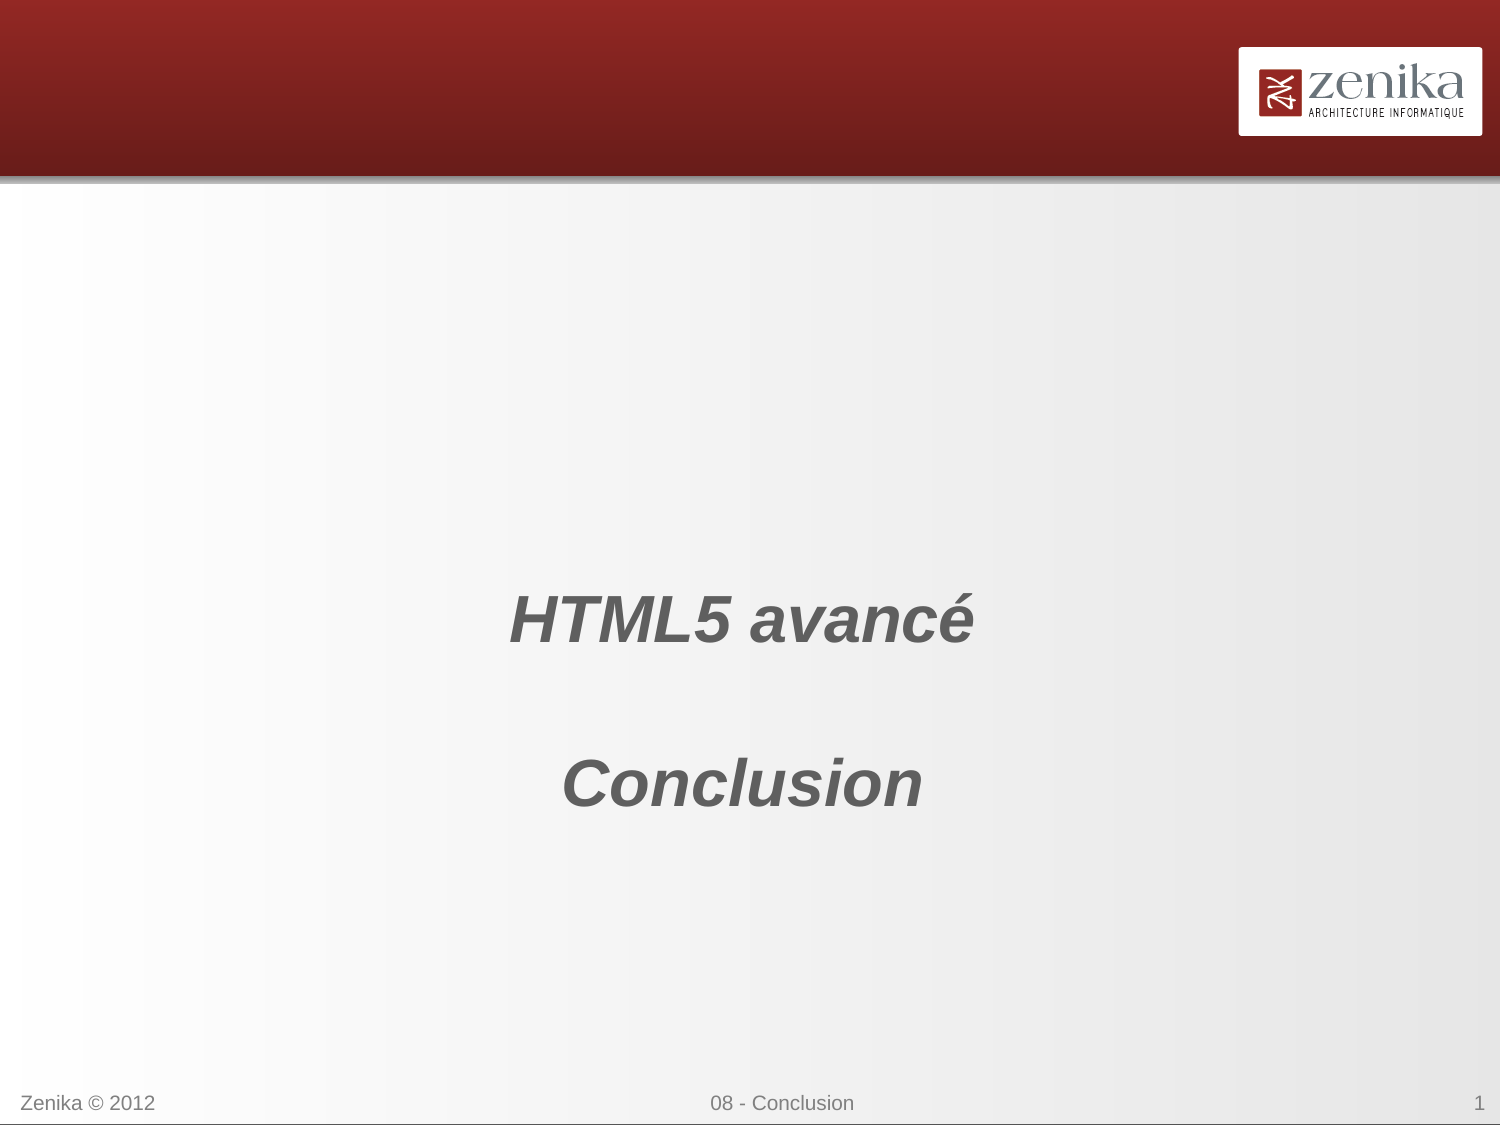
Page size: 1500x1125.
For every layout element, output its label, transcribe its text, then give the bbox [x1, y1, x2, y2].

picture [1257, 58, 1464, 125]
text_box HTML5 avancé Conclusion [50, 249, 1435, 1079]
